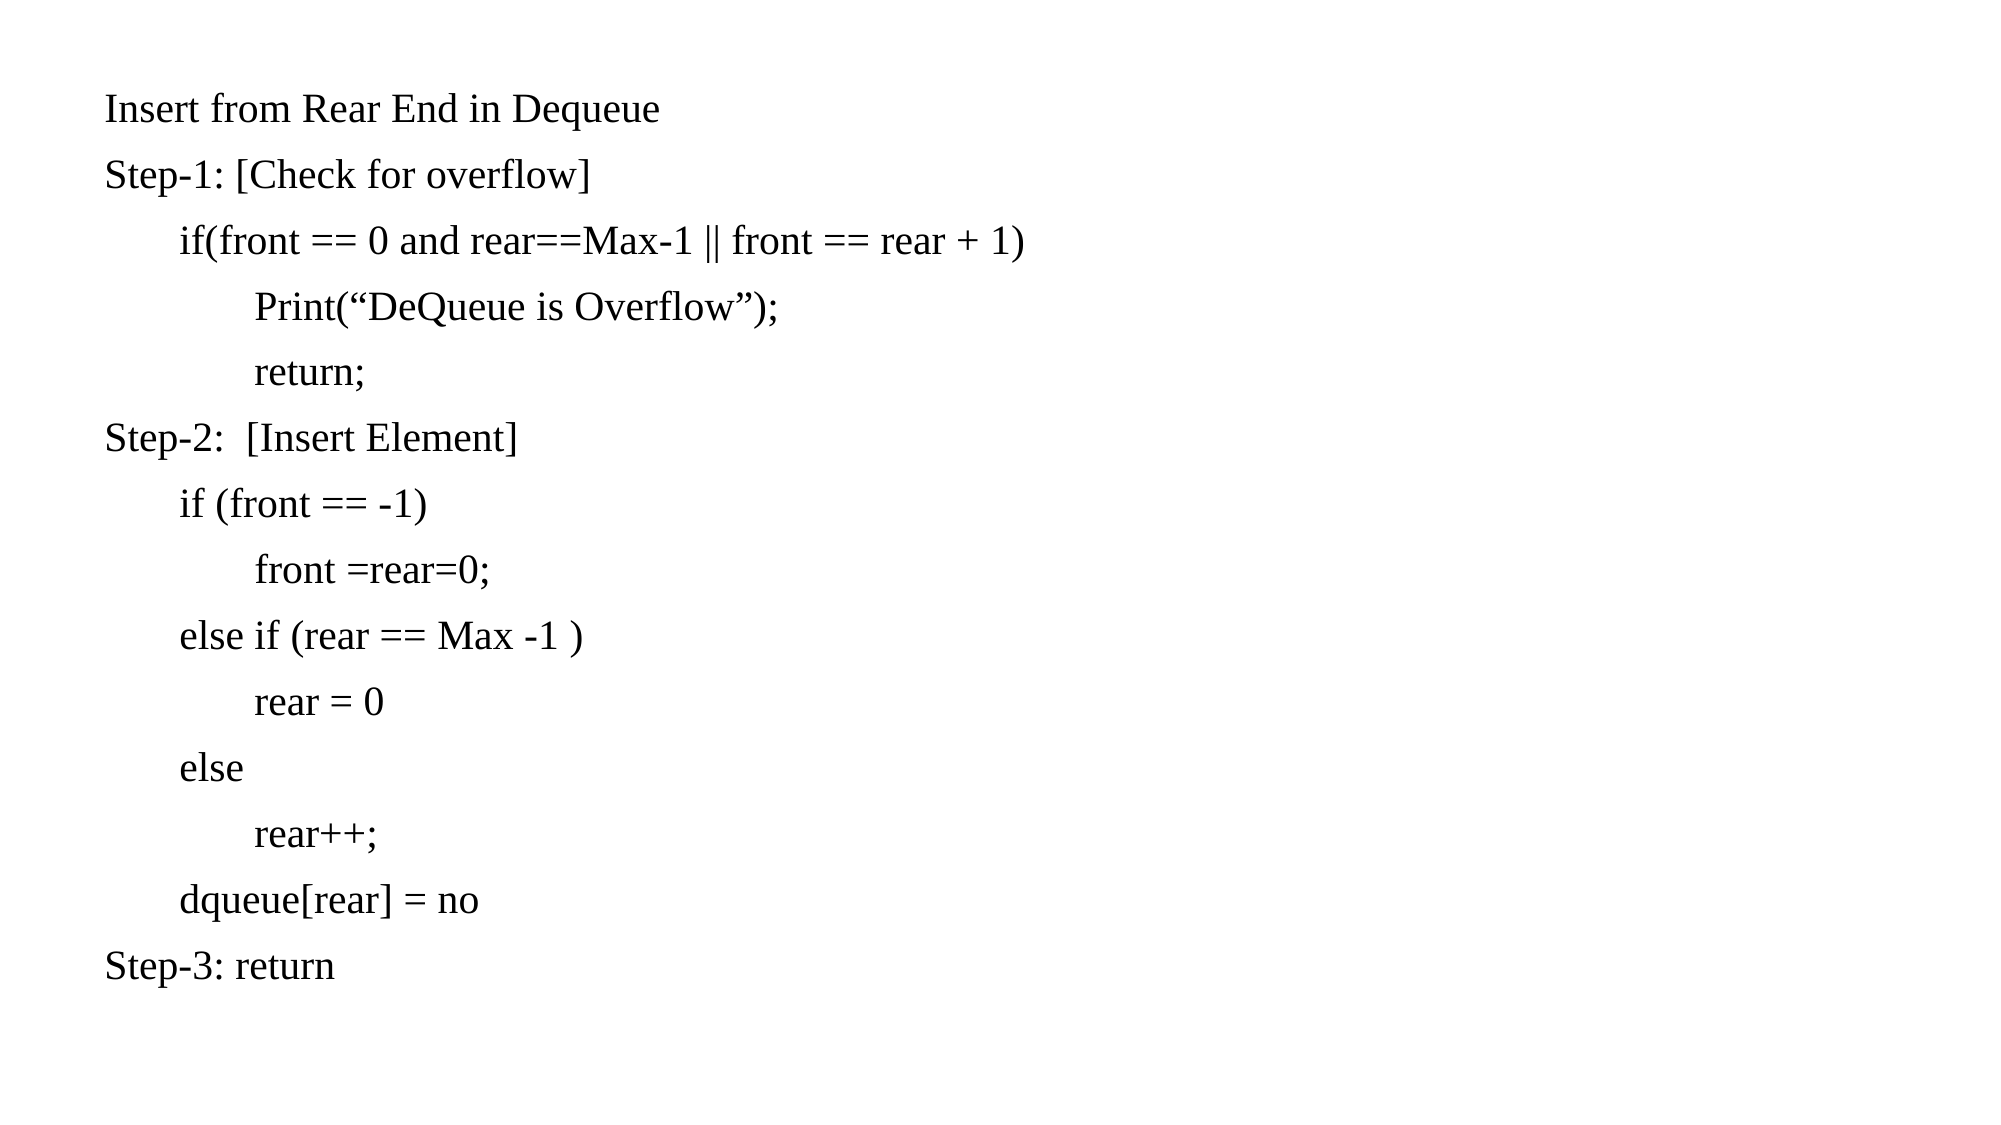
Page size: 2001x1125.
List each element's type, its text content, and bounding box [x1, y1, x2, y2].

list Insert from Rear End in Dequeue Step-1: [Check for overflow] if(front == 0 and rear==Max-1 || front == rear + 1) Print(“DeQueue is Overflow”); return; Step-2: [Insert Element] if (front == -1) front =rear=0; else if (rear == Max -1 ) rear = 0 else rear++; dqueue[rear] = no Step-3: return [89, 78, 1863, 1014]
